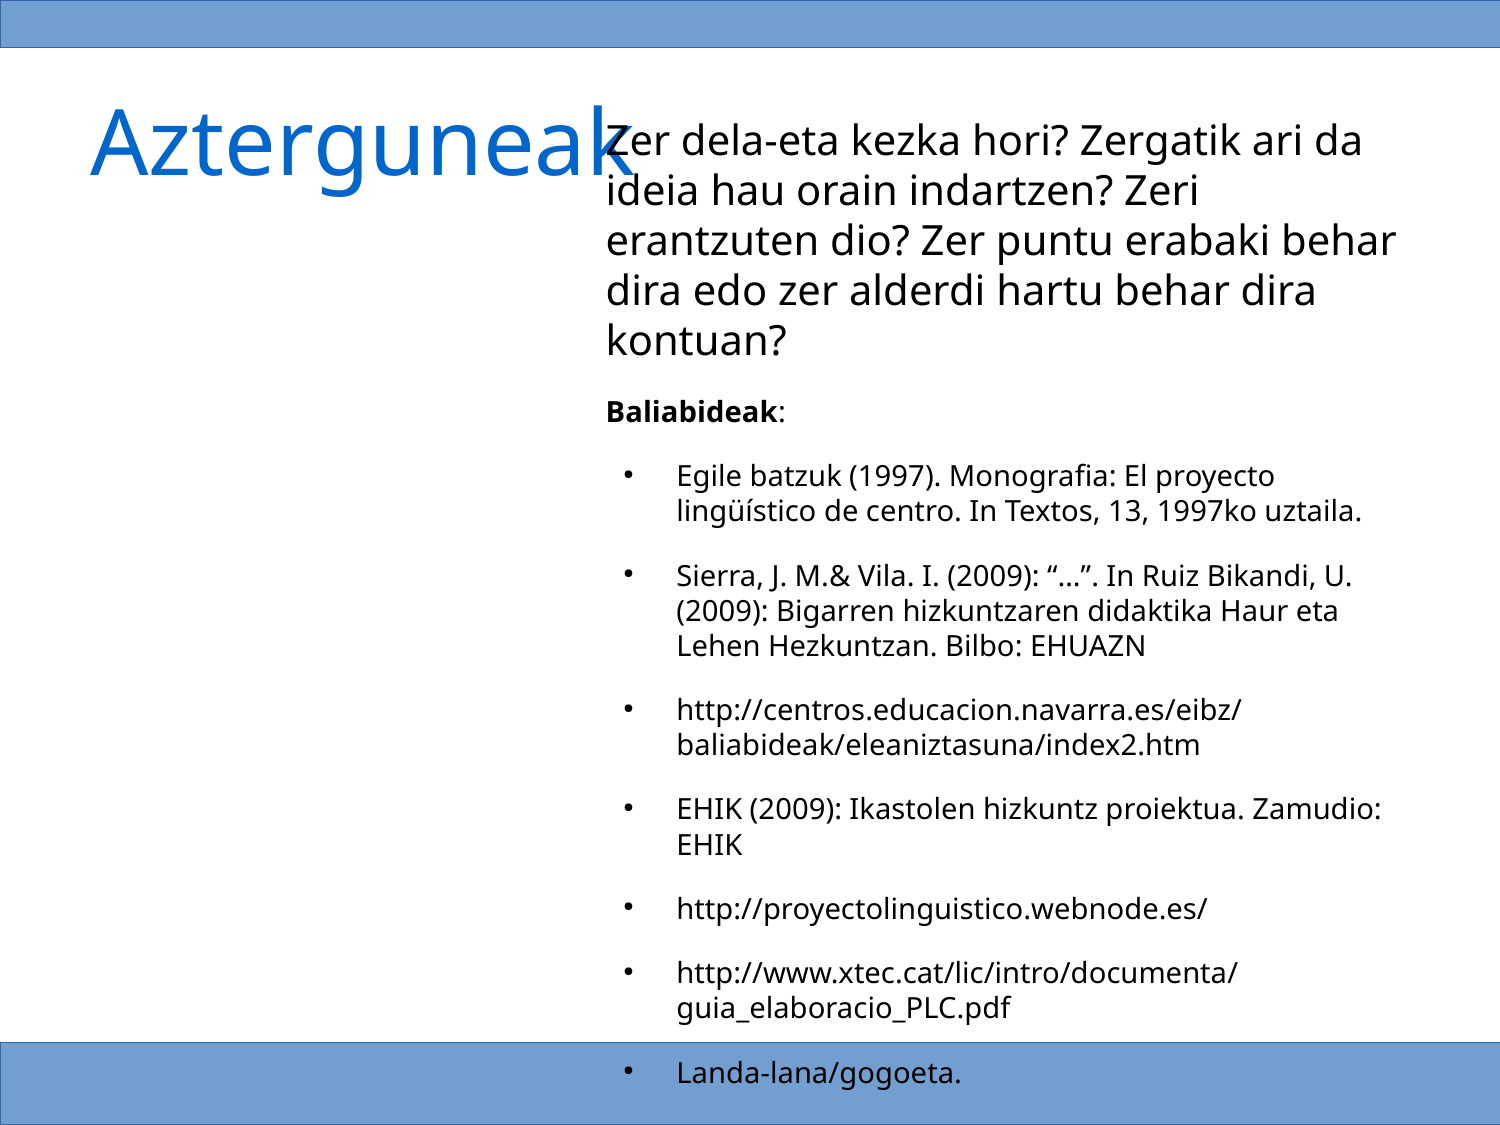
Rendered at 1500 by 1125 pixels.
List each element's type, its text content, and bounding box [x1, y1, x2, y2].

list Zer dela-eta kezka hori? Zergatik ari da ideia hau orain indartzen? Zeri erantzuten dio? Zer puntu erabaki behar dira edo zer alderdi hartu behar dira kontuan? Baliabideak: Egile batzuk (1997). Monografia: El proyecto lingüístico de centro. In Textos, 13, 1997ko uztaila. Sierra, J. M.& Vila. I. (2009): “…”. In Ruiz Bikandi, U. (2009): Bigarren hizkuntzaren didaktika Haur eta Lehen Hezkuntzan. Bilbo: EHUAZN http://centros.educacion.navarra.es/eibz/baliabideak/eleaniztasuna/index2.htm EHIK (2009): Ikastolen hizkuntz proiektua. Zamudio: EHIK http://proyectolinguistico.webnode.es/ http://www.xtec.cat/lic/intro/documenta/guia_elaboracio_PLC.pdf Landa-lana/gogoeta. [590, 106, 1425, 1005]
title Azterguneak [75, 45, 1425, 233]
